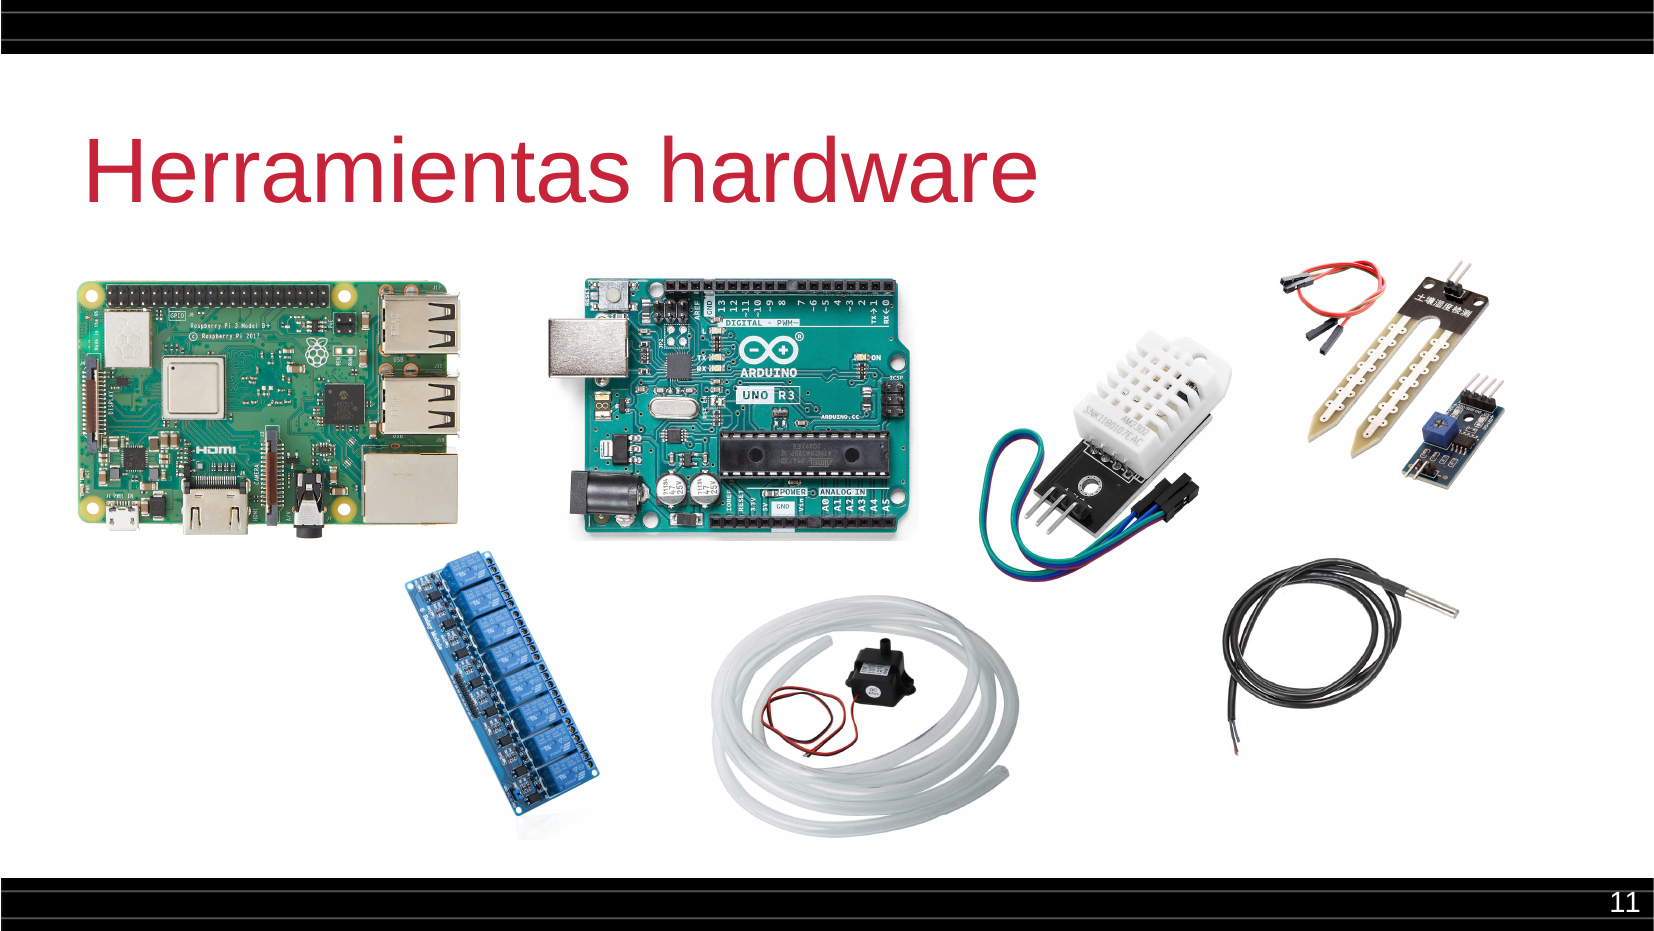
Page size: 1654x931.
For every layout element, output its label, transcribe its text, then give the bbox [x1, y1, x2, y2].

picture [1, 0, 1654, 54]
picture [710, 594, 1021, 841]
picture [403, 549, 601, 841]
picture [1, 878, 1654, 931]
title Herramientas hardware [82, 92, 1571, 249]
picture [1275, 254, 1516, 496]
picture [75, 279, 461, 541]
picture [540, 269, 919, 541]
picture [978, 329, 1471, 781]
